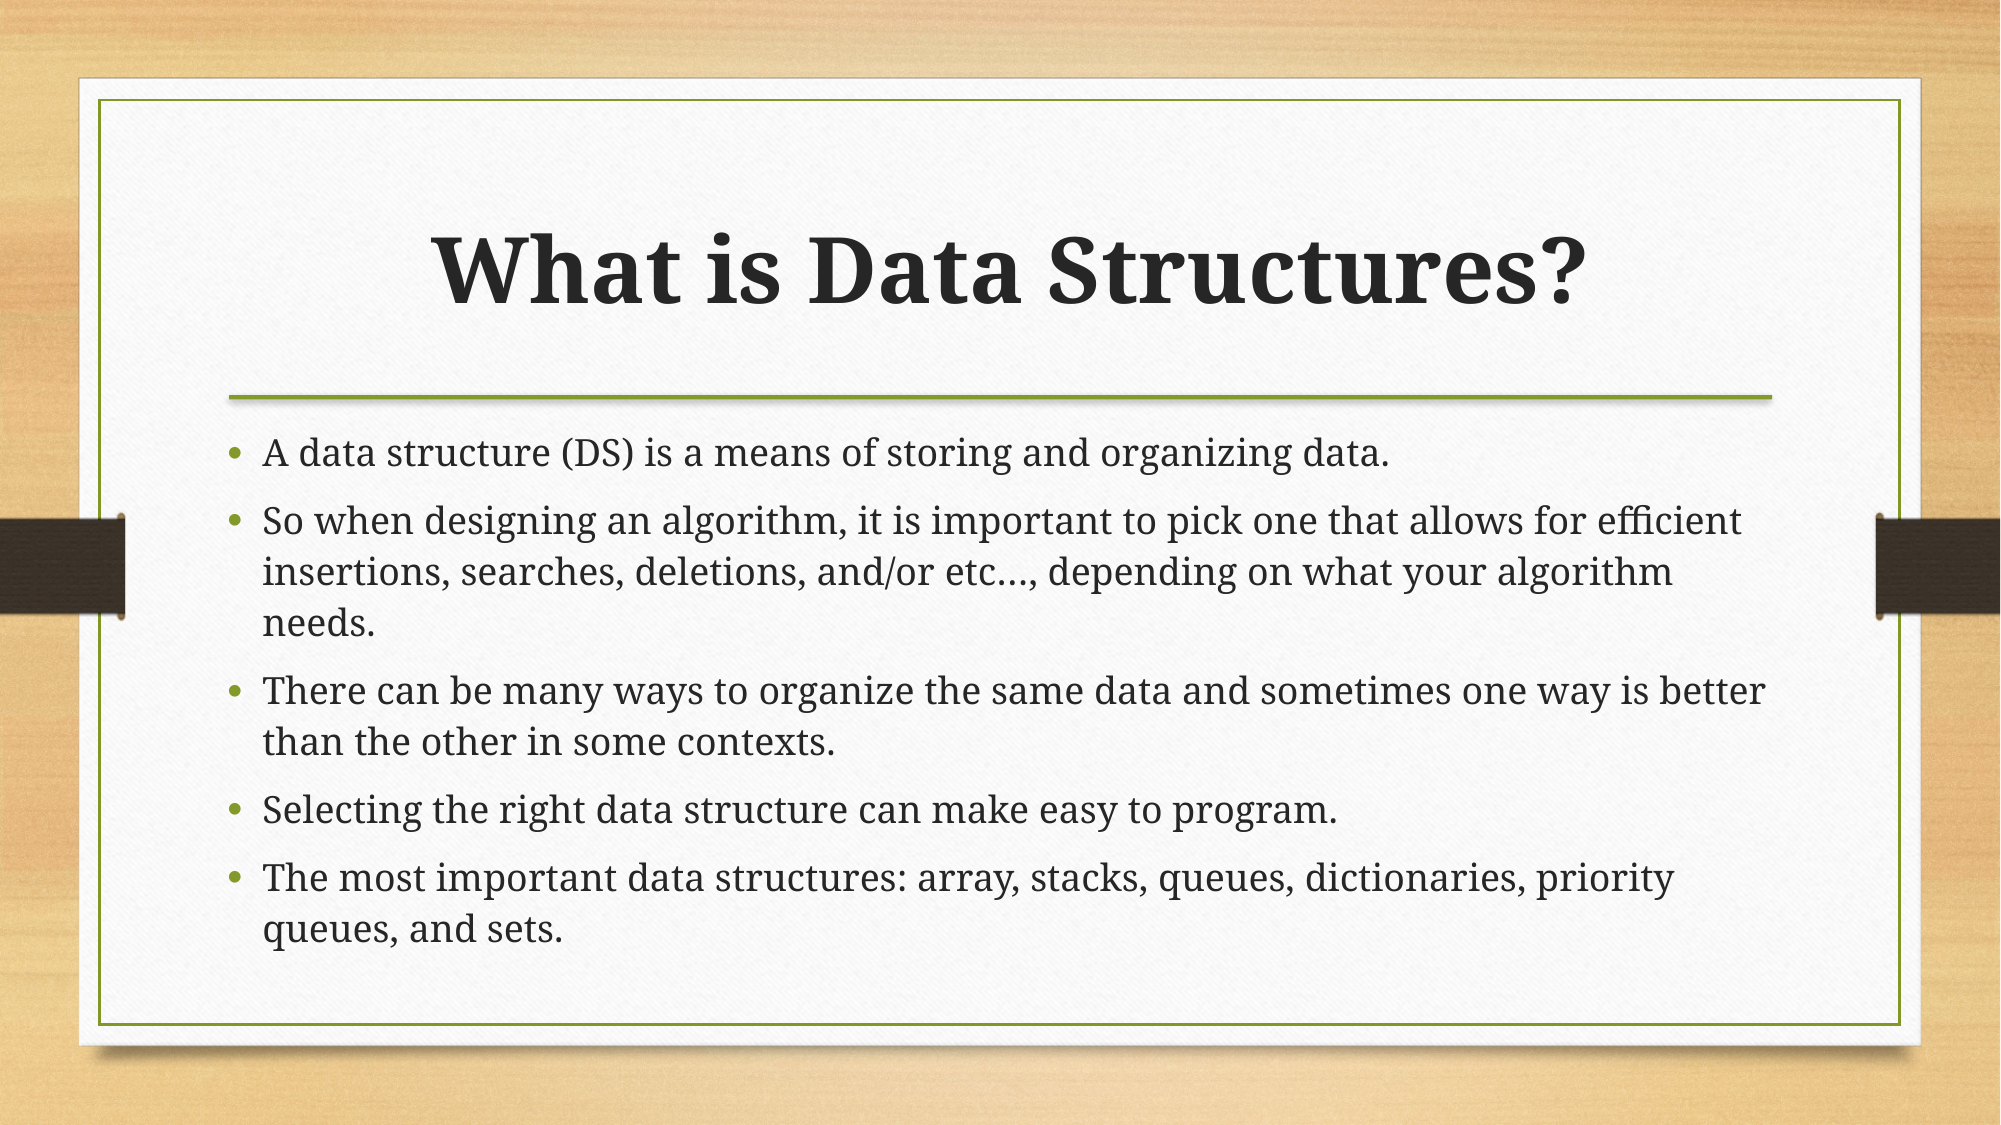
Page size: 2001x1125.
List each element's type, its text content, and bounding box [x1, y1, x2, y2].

text_box What is Data Structures? [212, 161, 1788, 375]
text_box A data structure (DS) is a means of storing and organizing data. So when designing an algorithm, it is important to pick one that allows for efficient insertions, searches, deletions, and/or etc…, depending on what your algorithm needs. There can be many ways to organize the same data and sometimes one way is better than the other in some contexts. Selecting the right data structure can make easy to program. The most important data structures: array, stacks, queues, dictionaries, priority queues, and sets. [212, 419, 1788, 964]
picture [0, 0, 2001, 1125]
